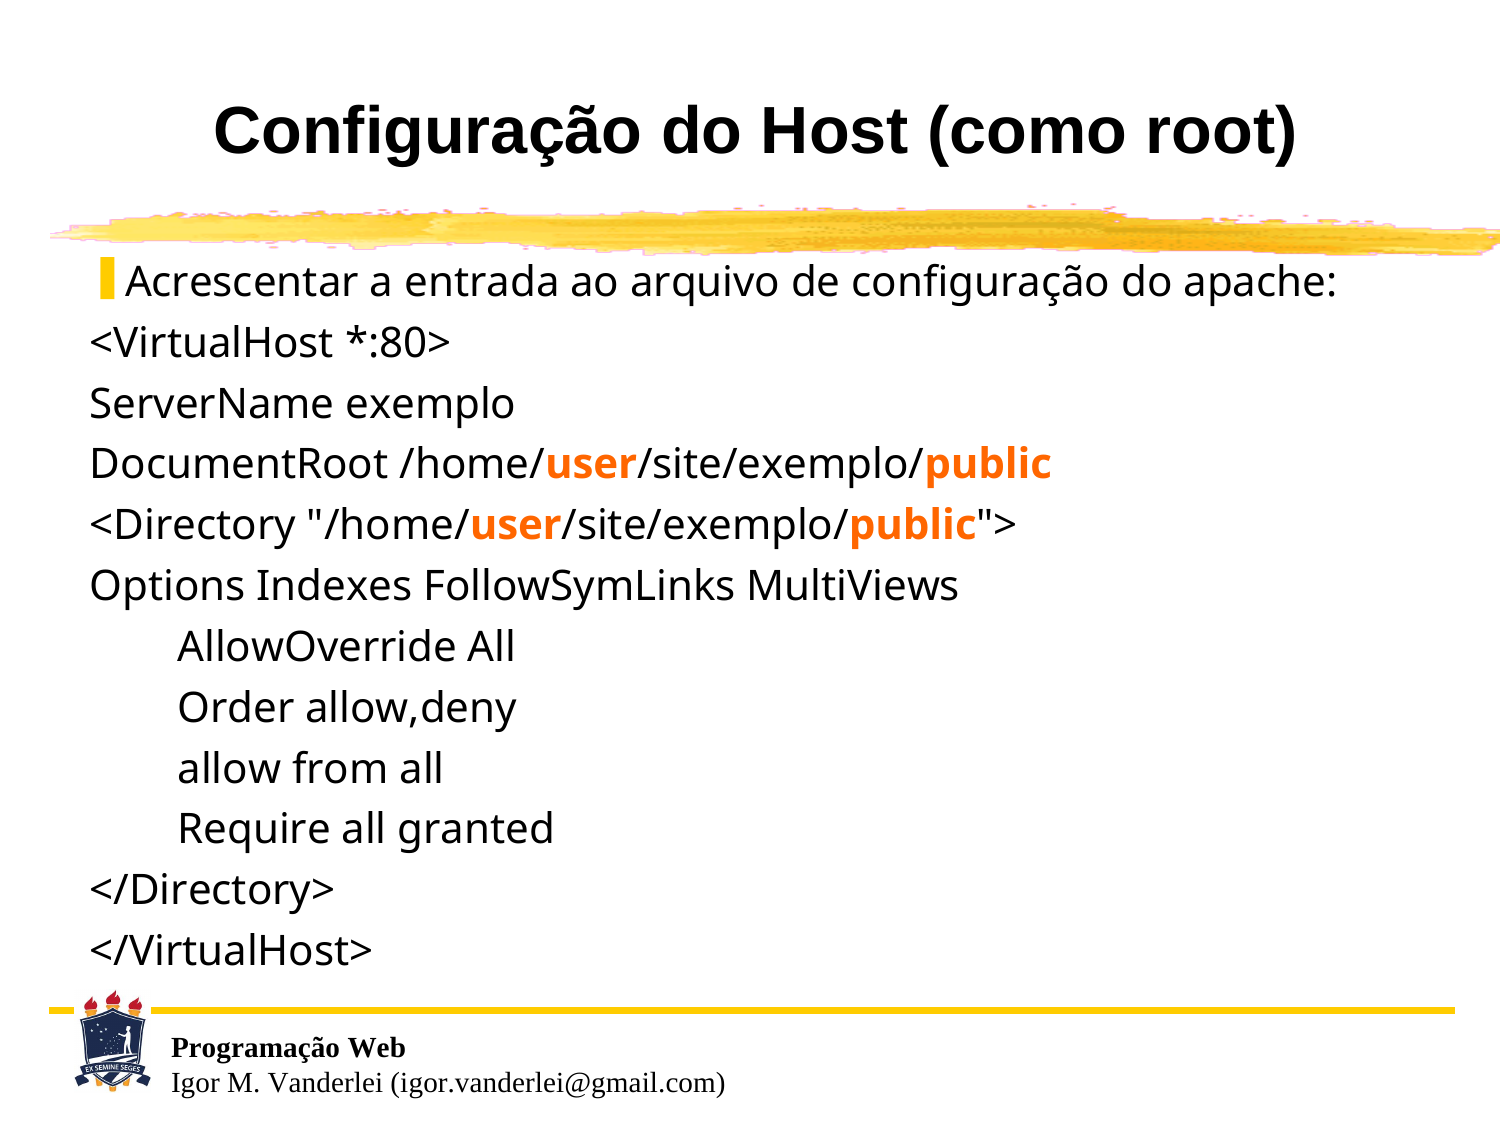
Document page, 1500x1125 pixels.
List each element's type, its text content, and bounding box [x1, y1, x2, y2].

picture [50, 198, 1500, 267]
list Acrescentar a entrada ao arquivo de configuração do apache: <VirtualHost *:80> ServerName exemplo DocumentRoot /home/user/site/exemplo/public <Directory "/home/user/site/exemplo/public"> Options Indexes FollowSymLinks MultiViews AllowOverride All Order allow,deny allow from all Require all granted </Directory> </VirtualHost> [74, 246, 1417, 990]
picture [74, 990, 151, 1093]
title Configuração do Host (como root) [24, 54, 1488, 175]
